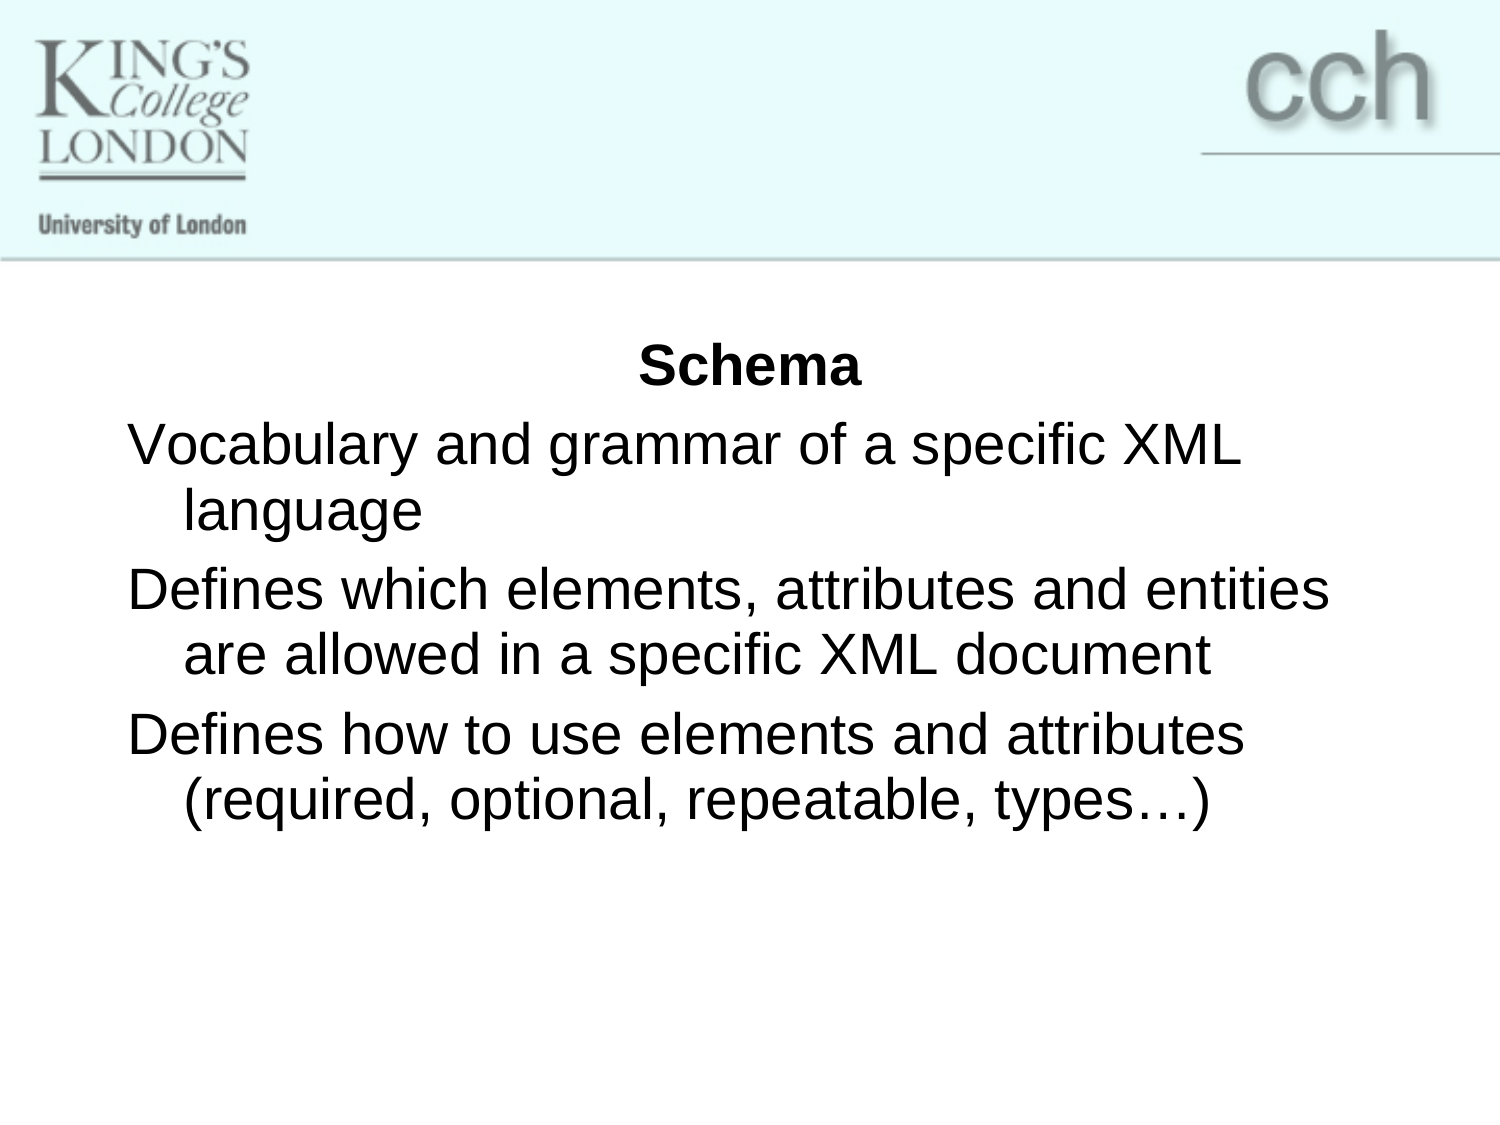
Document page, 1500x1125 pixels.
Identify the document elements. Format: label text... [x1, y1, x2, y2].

picture [0, 0, 1500, 1125]
list Schema Vocabulary and grammar of a specific XML language Defines which elements, attributes and entities are allowed in a specific XML document Defines how to use elements and attributes (required, optional, repeatable, types…) [112, 324, 1388, 1029]
